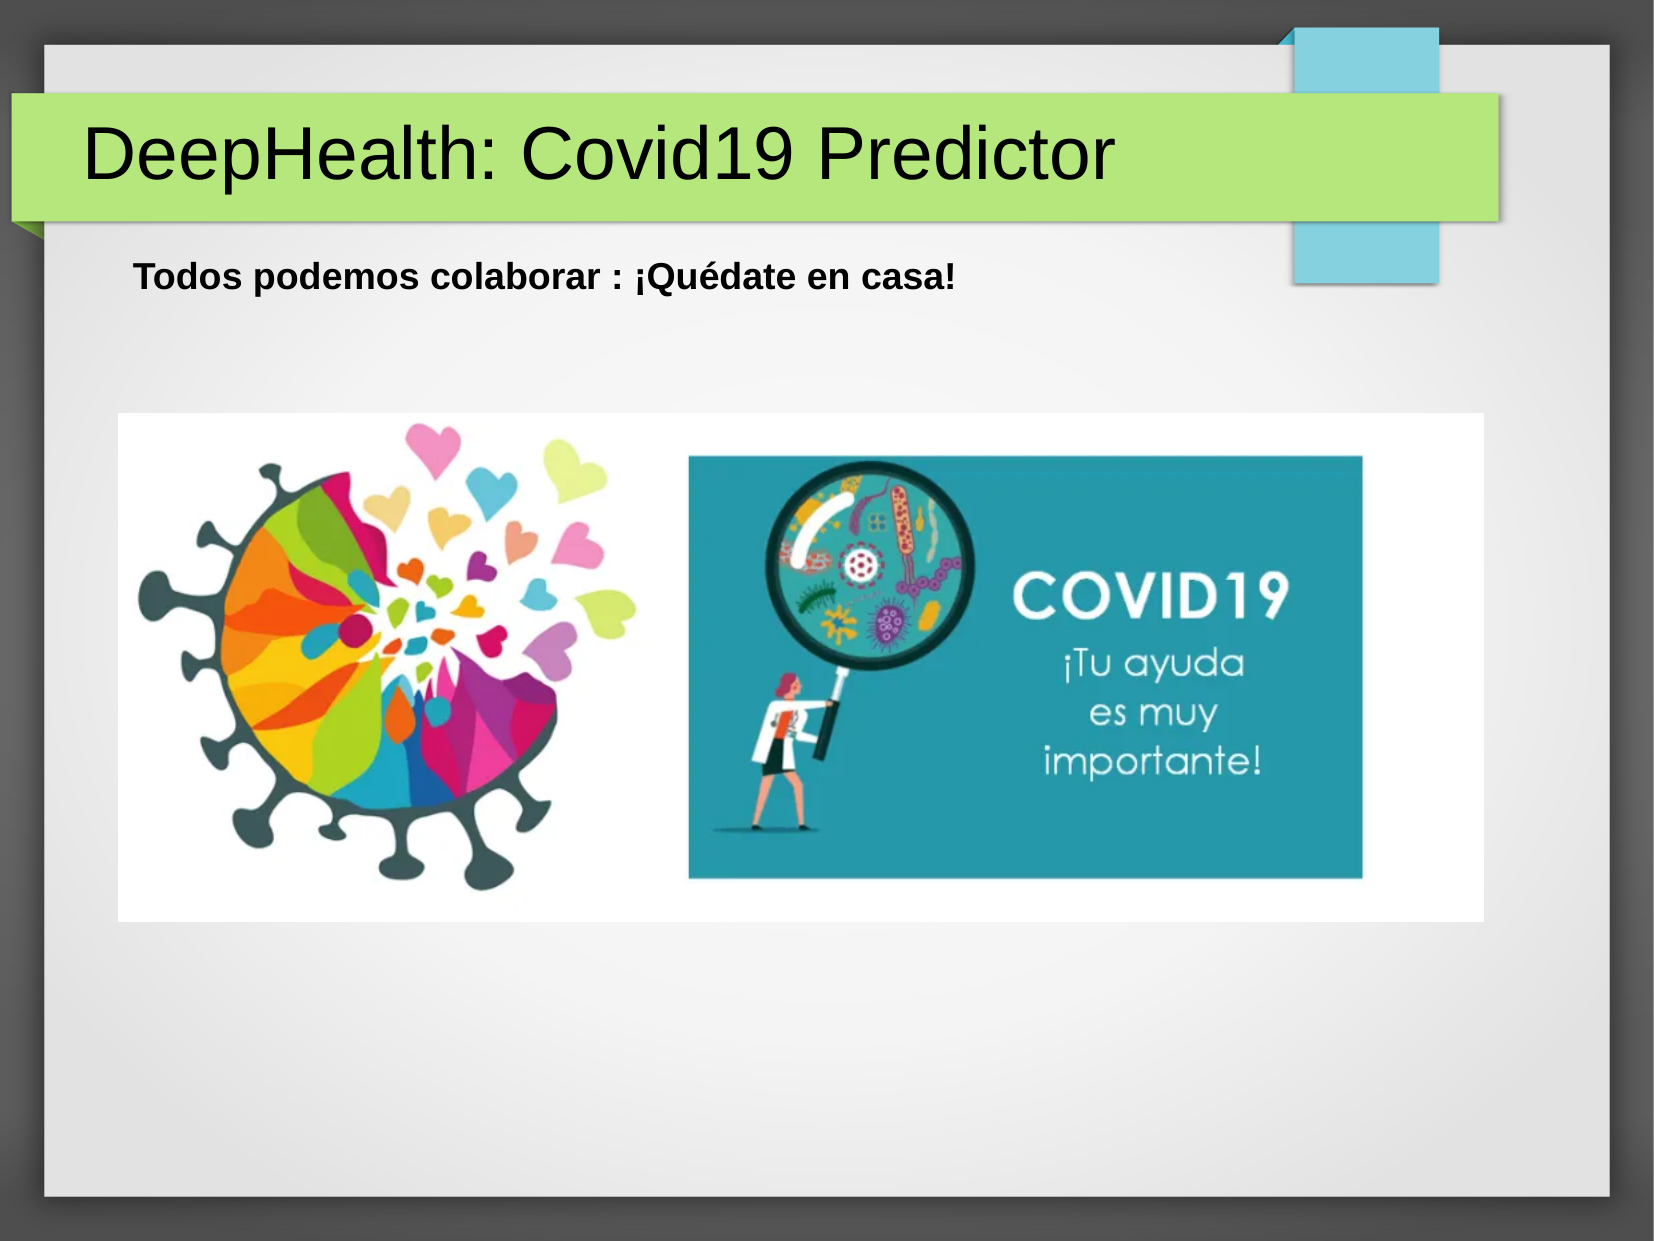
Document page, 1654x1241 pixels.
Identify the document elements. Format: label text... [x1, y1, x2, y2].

picture [0, 0, 1654, 1241]
title DeepHealth: Covid19 Predictor [82, 94, 1264, 213]
text_box Todos podemos colaborar : ¡Quédate en casa! [118, 248, 1571, 305]
